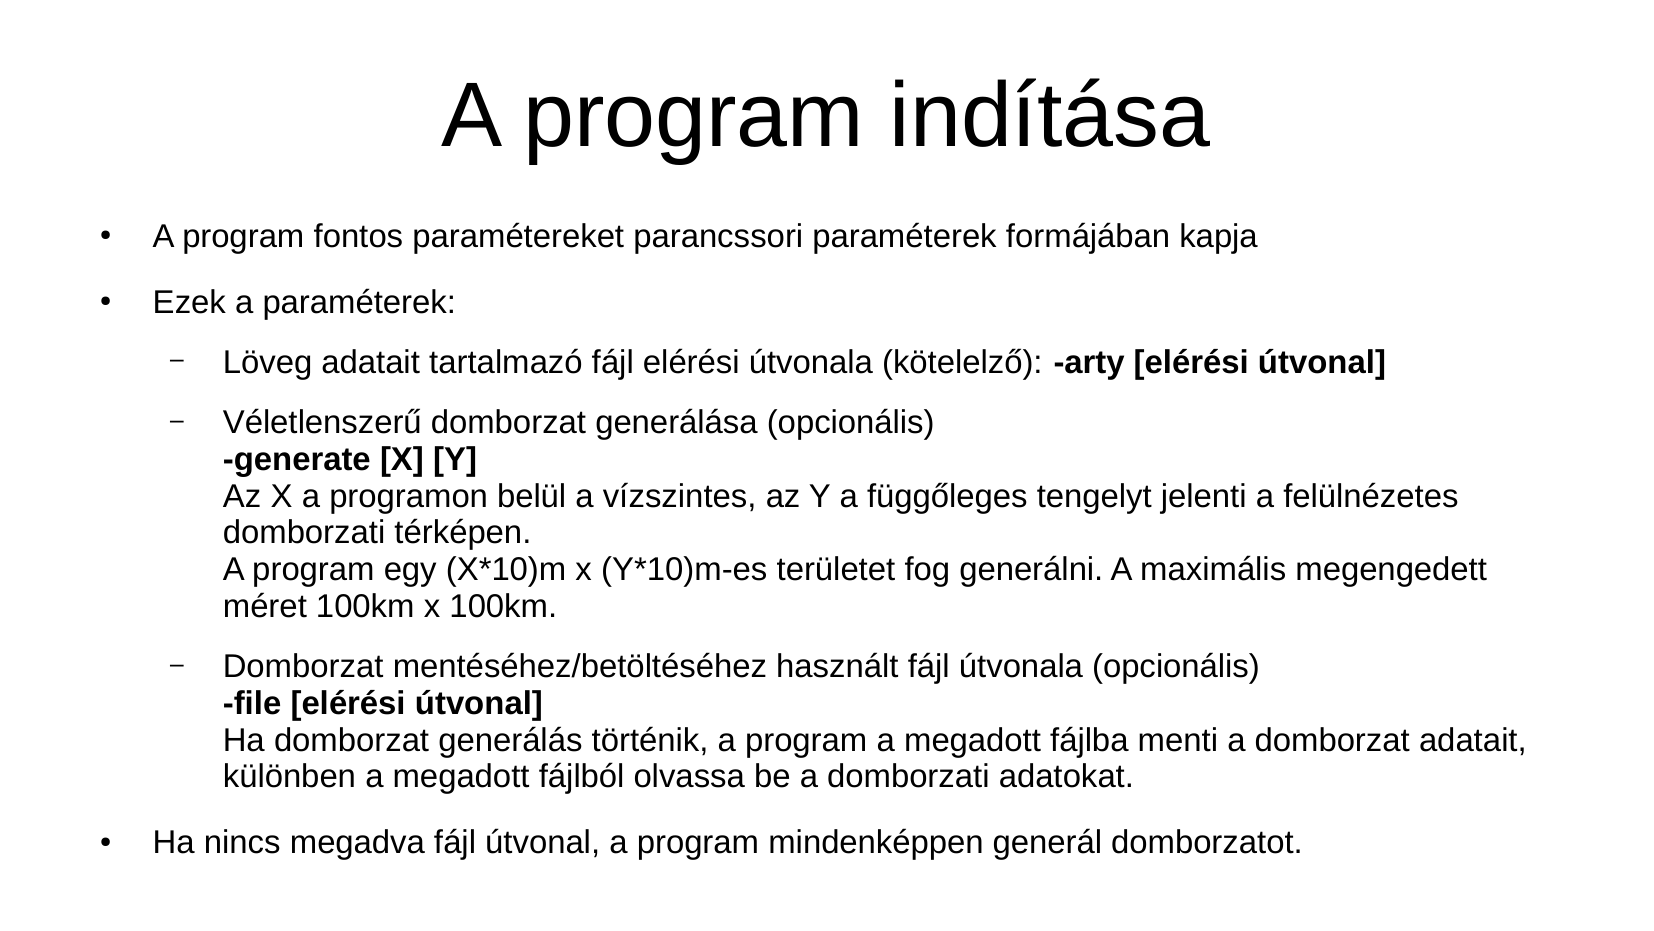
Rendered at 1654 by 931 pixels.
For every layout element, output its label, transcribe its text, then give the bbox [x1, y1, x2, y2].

list A program fontos paramétereket parancssori paraméterek formájában kapja Ezek a paraméterek: Löveg adatait tartalmazó fájl elérési útvonala (kötelelző): -arty [elérési útvonal] Véletlenszerű domborzat generálása (opcionális) -generate [X] [Y] Az X a programon belül a vízszintes, az Y a függőleges tengelyt jelenti a felülnézetes domborzati térképen. A program egy (X*10)m x (Y*10)m-es területet fog generálni. A maximális megengedett méret 100km x 100km. Domborzat mentéséhez/betöltéséhez használt fájl útvonala (opcionális) -file [elérési útvonal] Ha domborzat generálás történik, a program a megadott fájlba menti a domborzat adatait, különben a megadott fájlból olvassa be a domborzati adatokat. Ha nincs megadva fájl útvonal, a program mindenképpen generál domborzatot. [82, 217, 1571, 863]
title A program indítása [82, 37, 1571, 193]
